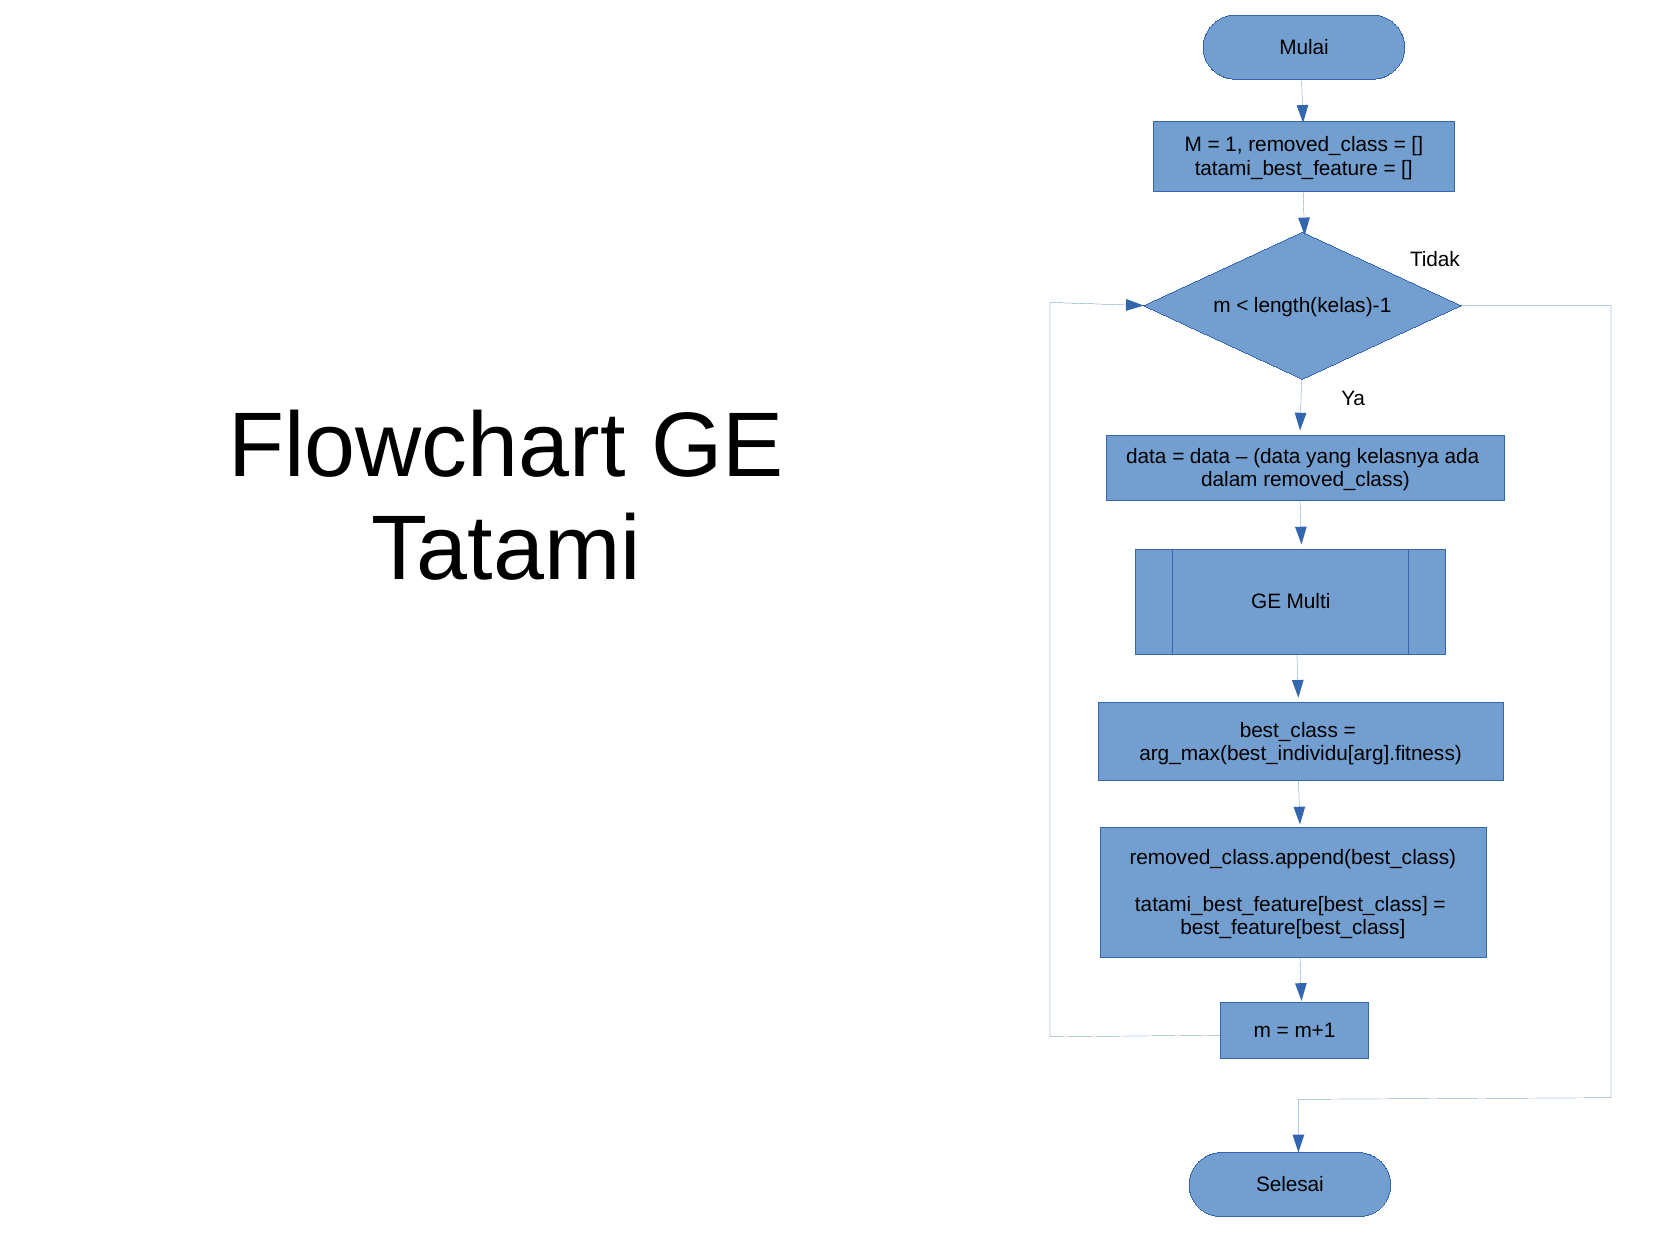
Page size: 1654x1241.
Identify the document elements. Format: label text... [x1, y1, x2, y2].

text_box removed_class.append(best_class) tatami_best_feature[best_class] = best_feature[best_class] [1100, 827, 1487, 958]
text_box M = 1, removed_class = [] tatami_best_feature = [] [1153, 121, 1455, 192]
text_box GE Multi [1136, 549, 1445, 655]
text_box Ya [1326, 379, 1388, 421]
text_box Tidak [1395, 239, 1488, 291]
text_box Mulai [1203, 15, 1405, 80]
title Flowchart GE Tatami [97, 392, 916, 601]
text_box m < length(kelas)-1 [1143, 232, 1462, 380]
text_box m = m+1 [1220, 1002, 1369, 1059]
text_box data = data – (data yang kelasnya ada dalam removed_class) [1106, 435, 1505, 501]
text_box Selesai [1189, 1152, 1391, 1217]
text_box best_class = arg_max(best_individu[arg].fitness) [1098, 702, 1504, 781]
